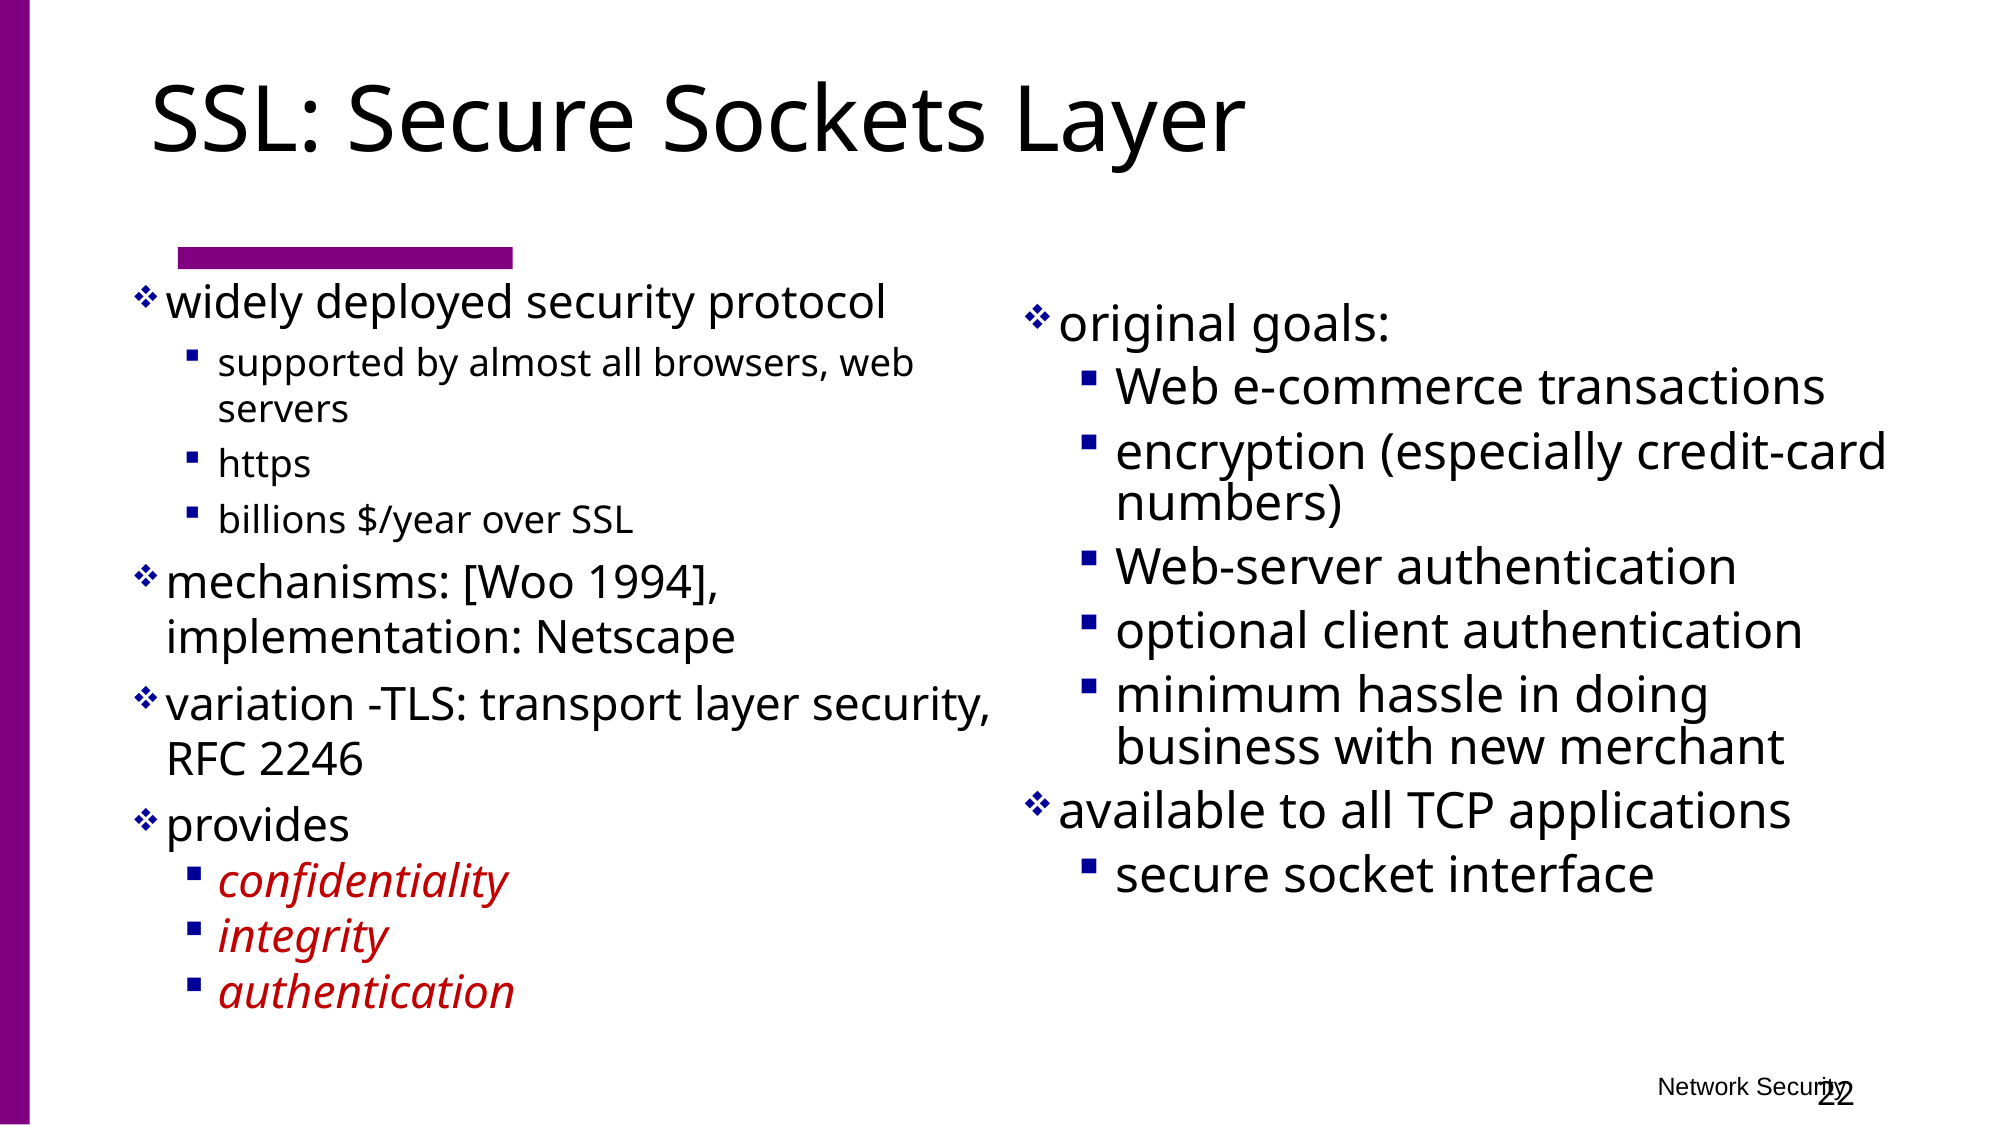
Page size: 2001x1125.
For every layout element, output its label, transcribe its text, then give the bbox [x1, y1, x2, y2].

list widely deployed security protocol supported by almost all browsers, web servers https billions $/year over SSL mechanisms: [Woo 1994], implementation: Netscape variation -TLS: transport layer security, RFC 2246 provides confidentiality integrity authentication [116, 265, 1021, 1028]
title SSL: Secure Sockets Layer [99, 21, 1800, 209]
list original goals: Web e-commerce transactions encryption (especially credit-card numbers) Web-server authentication optional client authentication minimum hassle in doing business with new merchant available to all TCP applications secure socket interface [1006, 291, 1914, 1122]
